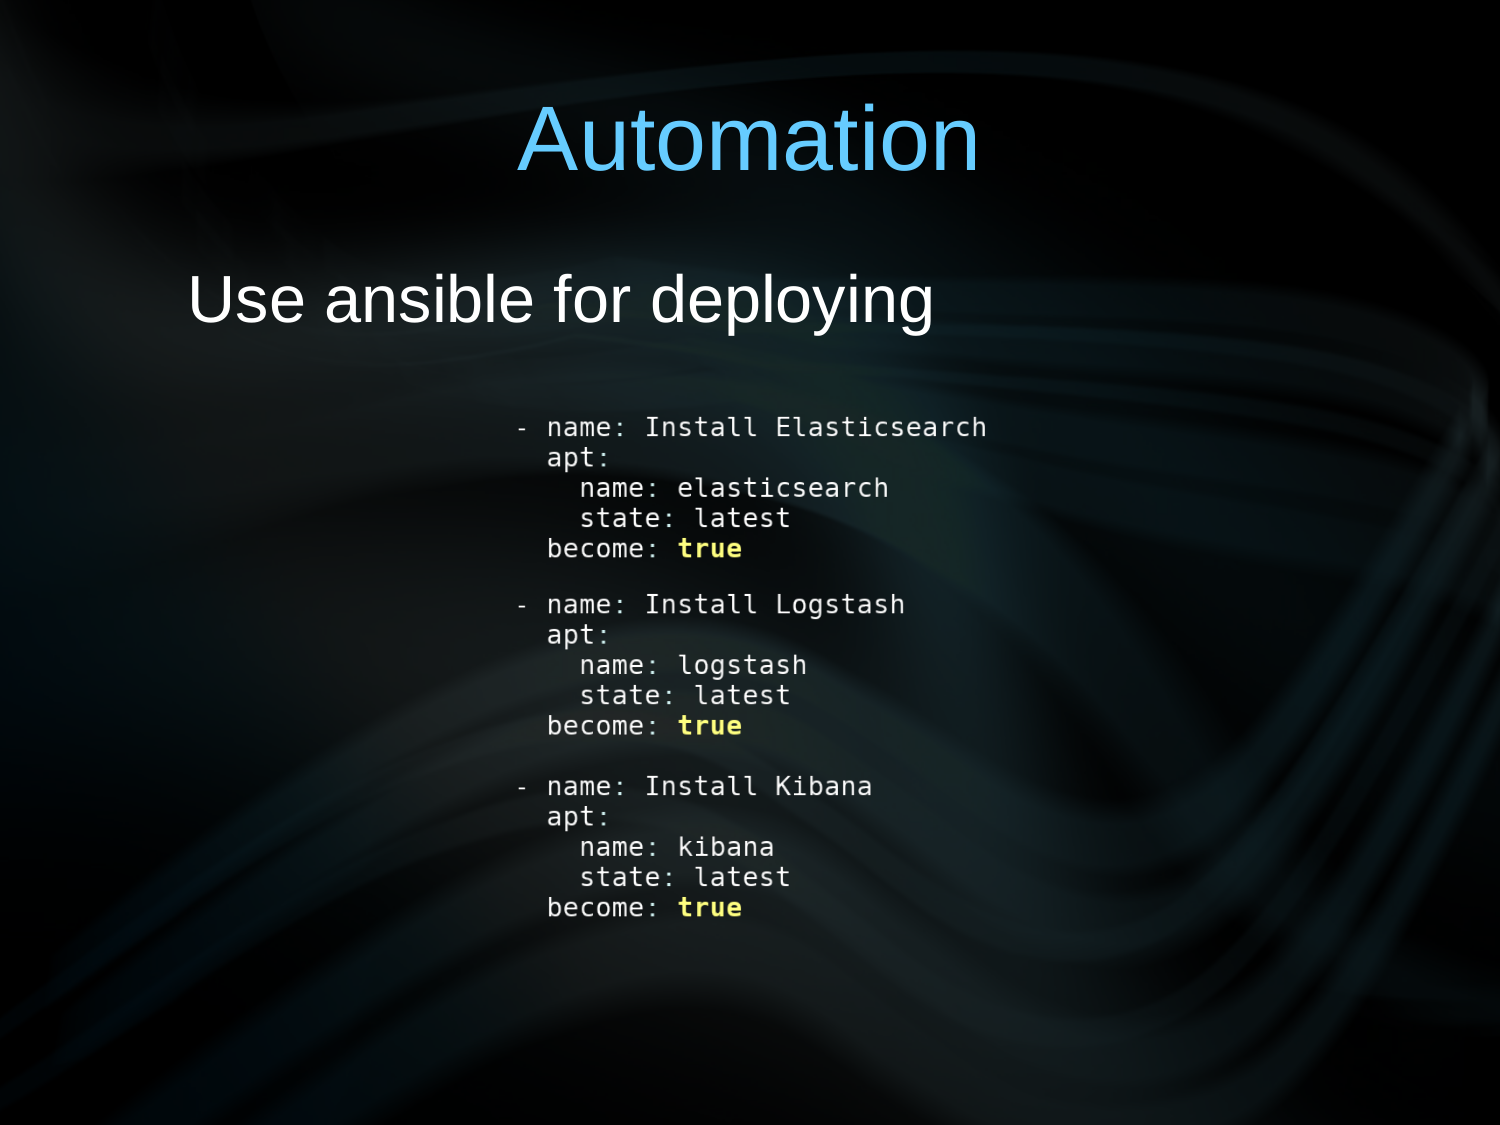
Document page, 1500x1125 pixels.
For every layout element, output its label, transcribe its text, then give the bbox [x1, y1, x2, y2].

picture [501, 398, 1033, 975]
title Automation [75, 45, 1426, 233]
list Use ansible for deploying [75, 262, 1426, 915]
